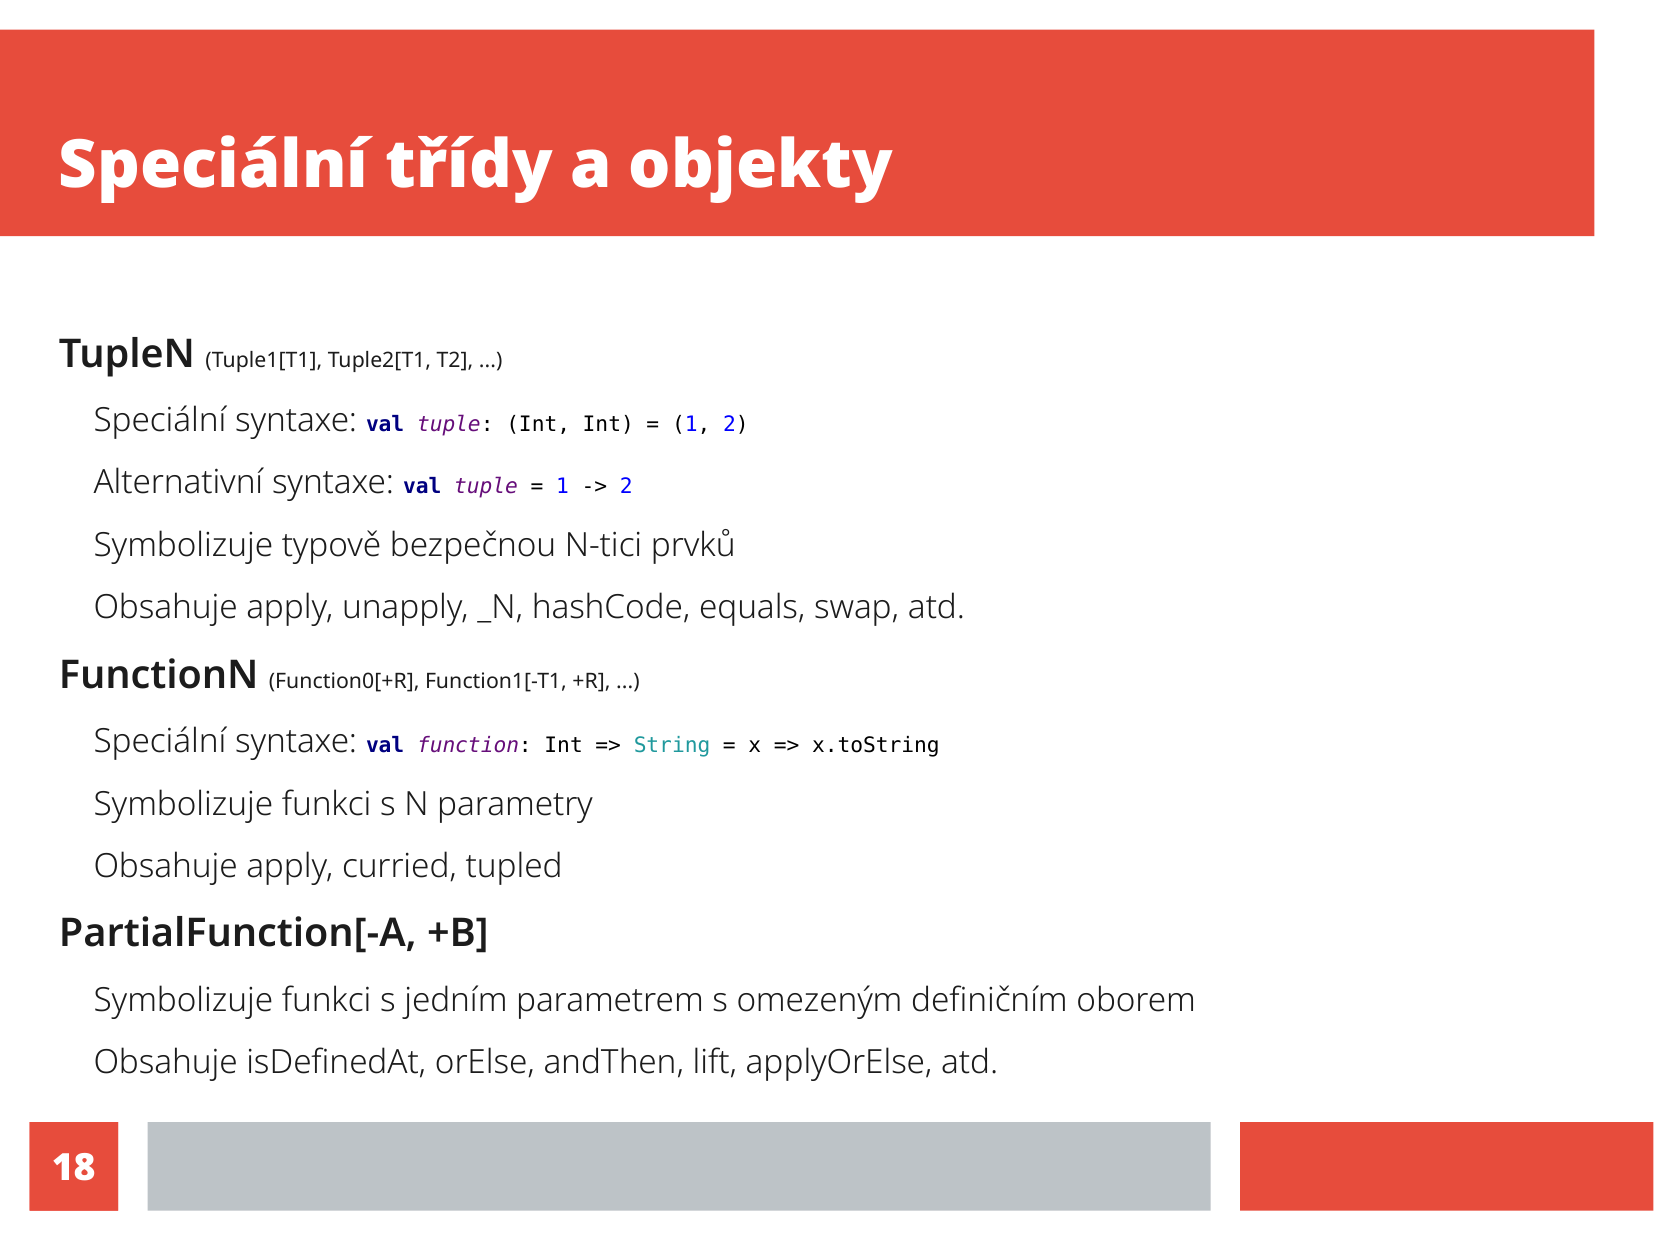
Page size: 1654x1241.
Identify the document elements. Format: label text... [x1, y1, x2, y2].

title Speciální třídy a objekty [59, 59, 1595, 207]
list TupleN (Tuple1[T1], Tuple2[T1, T2], ...) Speciální syntaxe: val tuple: (Int, Int) = (1, 2) Alternativní syntaxe: val tuple = 1 -> 2 Symbolizuje typově bezpečnou N-tici prvků Obsahuje apply, unapply, _N, hashCode, equals, swap, atd. FunctionN (Function0[+R], Function1[-T1, +R], ...) Speciální syntaxe: val function: Int => String = x => x.toString Symbolizuje funkci s N parametry Obsahuje apply, curried, tupled PartialFunction[-A, +B] Symbolizuje funkci s jedním parametrem s omezeným definičním oborem Obsahuje isDefinedAt, orElse, andThen, lift, applyOrElse, atd. [59, 324, 1565, 1093]
